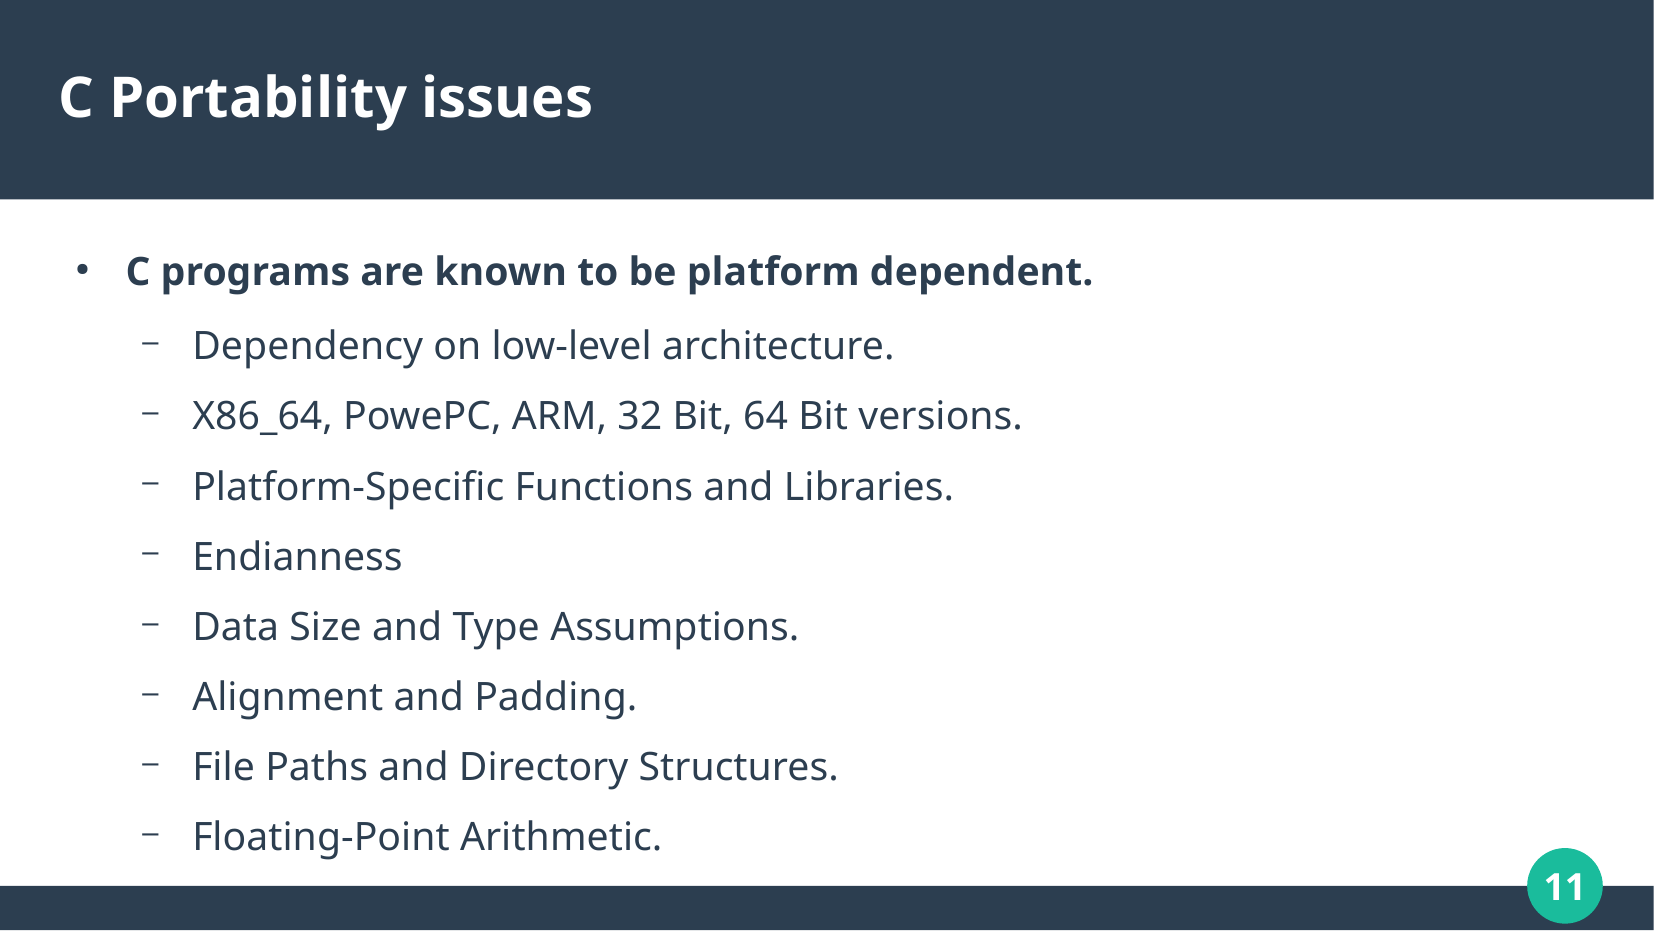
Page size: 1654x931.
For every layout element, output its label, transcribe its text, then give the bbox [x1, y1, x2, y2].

list C programs are known to be platform dependent. Dependency on low-level architecture. X86_64, PowePC, ARM, 32 Bit, 64 Bit versions. Platform-Specific Functions and Libraries. Endianness Data Size and Type Assumptions. Alignment and Padding. File Paths and Directory Structures. Floating-Point Arithmetic. [59, 243, 1595, 864]
title C Portability issues [59, 37, 1595, 156]
